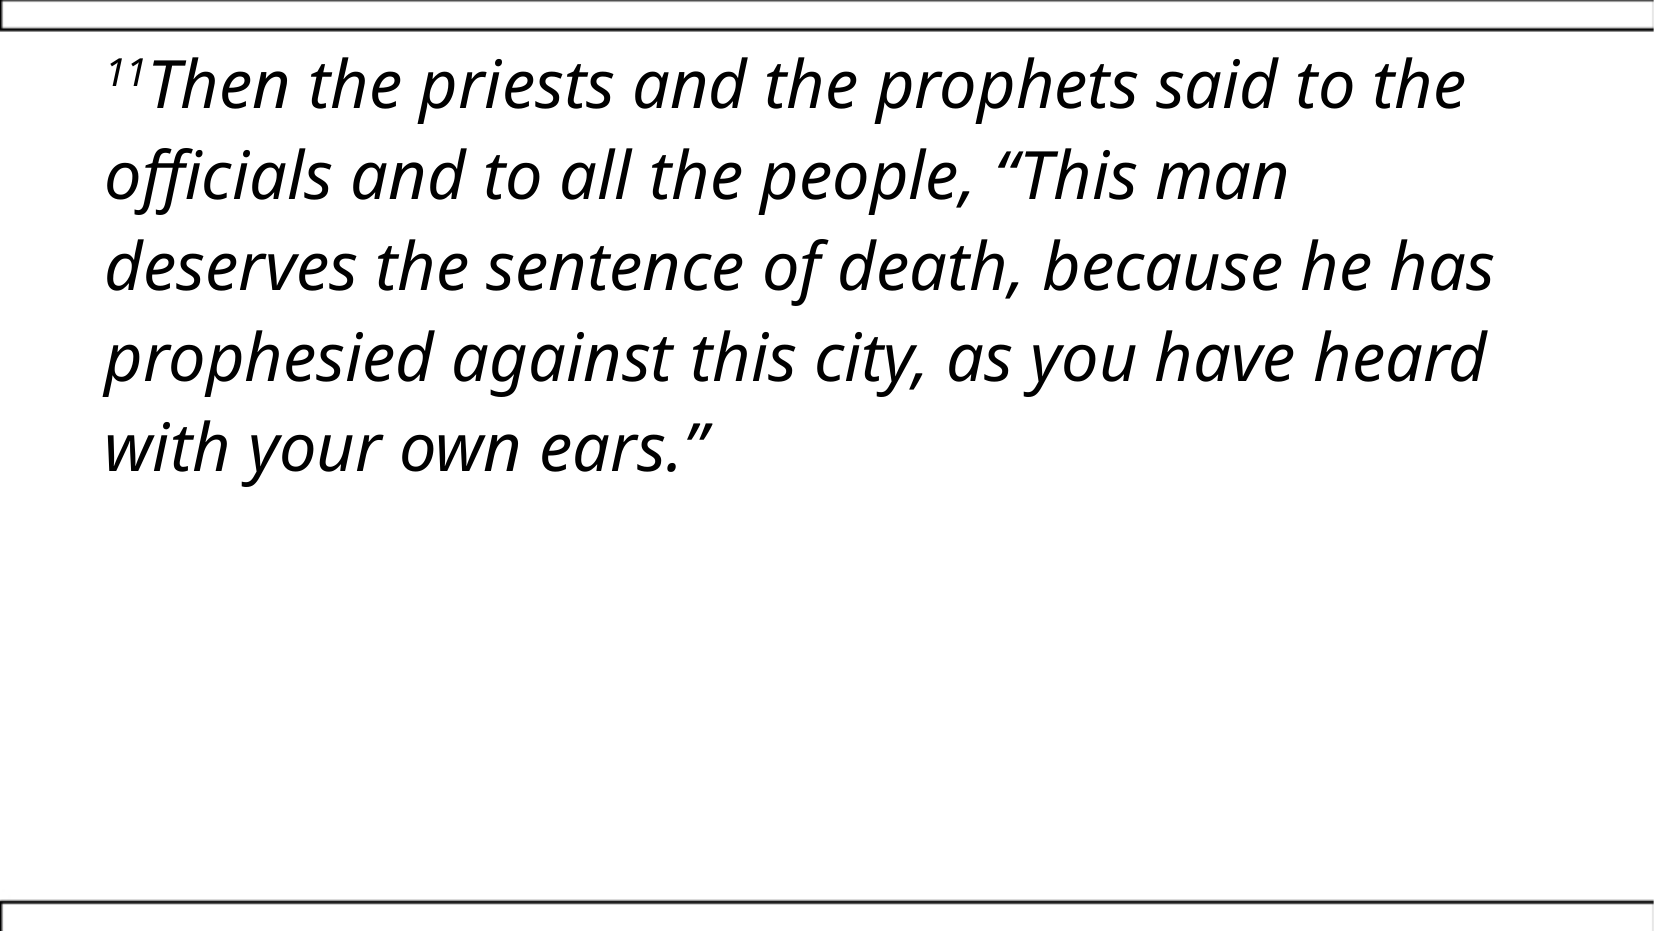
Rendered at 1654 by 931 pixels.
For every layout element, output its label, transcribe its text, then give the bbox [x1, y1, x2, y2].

picture [0, 0, 1654, 931]
text_box 11Then the priests and the prophets said to the officials and to all the people, “This man deserves the sentence of death, because he has prophesied against this city, as you have heard with your own ears.” [90, 30, 1576, 578]
